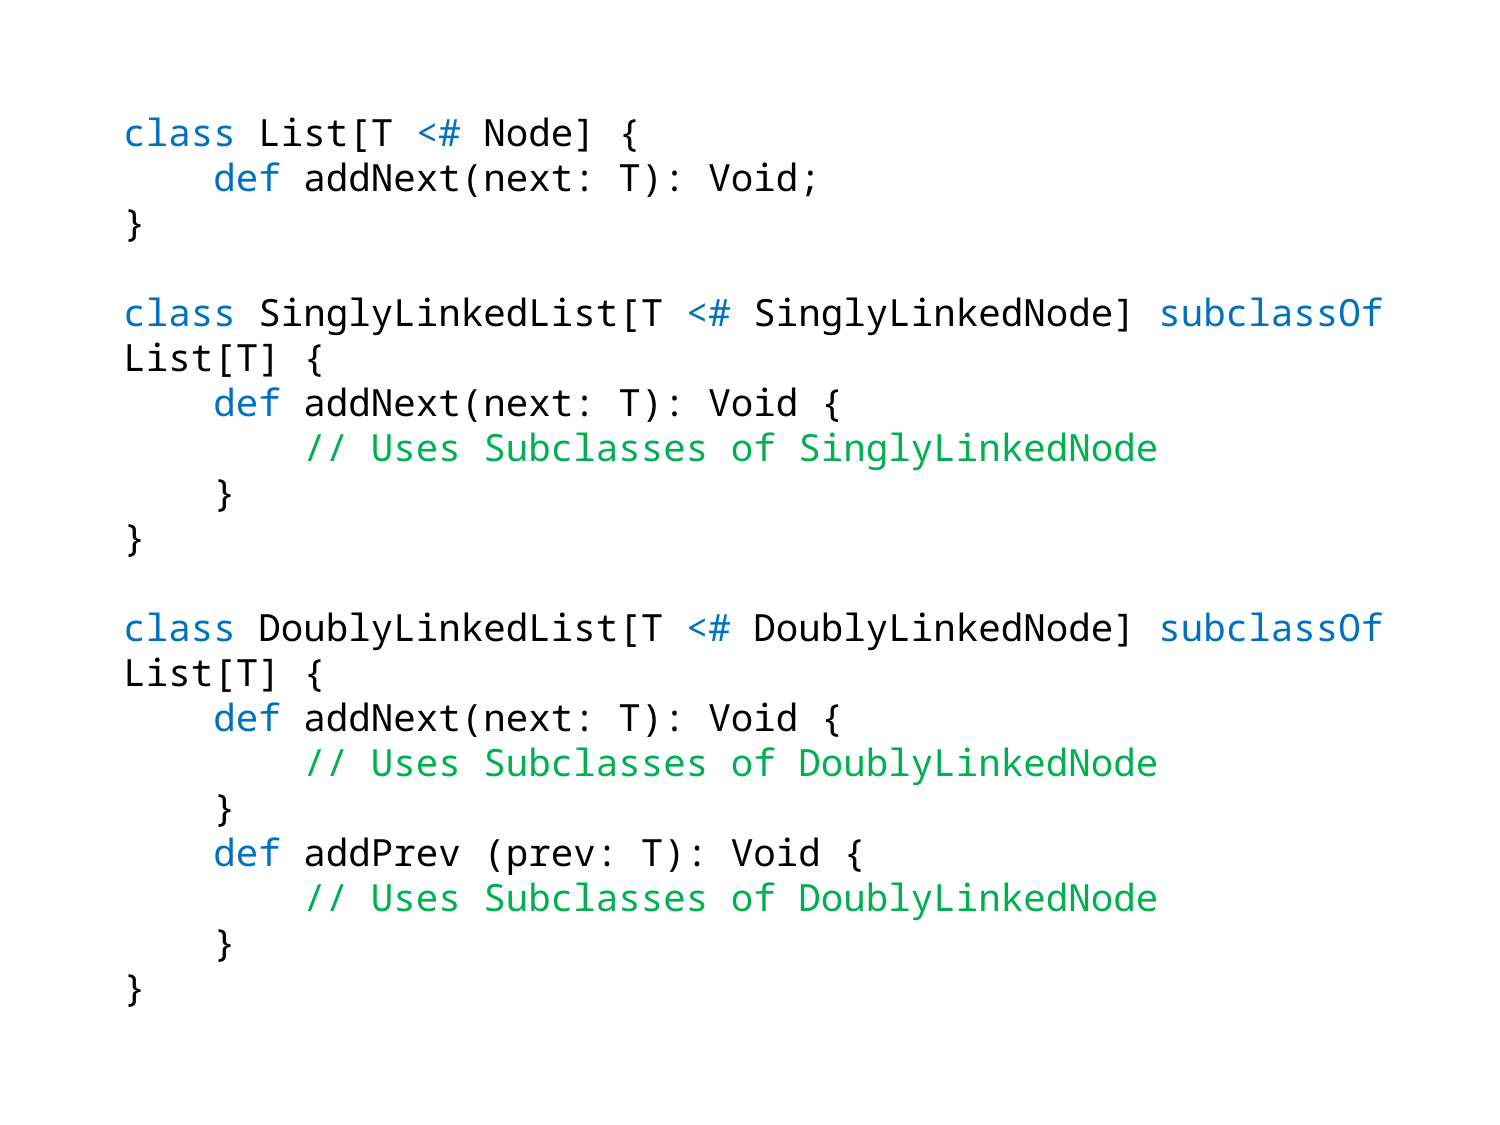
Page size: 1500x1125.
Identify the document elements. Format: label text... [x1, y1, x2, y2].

text_box class List[T <# Node] { def addNext(next: T): Void; } class SinglyLinkedList[T <# SinglyLinkedNode] subclassOf List[T] { def addNext(next: T): Void { // Uses Subclasses of SinglyLinkedNode } } class DoublyLinkedList[T <# DoublyLinkedNode] subclassOf List[T] { def addNext(next: T): Void { // Uses Subclasses of DoublyLinkedNode } def addPrev (prev: T): Void { // Uses Subclasses of DoublyLinkedNode } } [108, 101, 1463, 1108]
